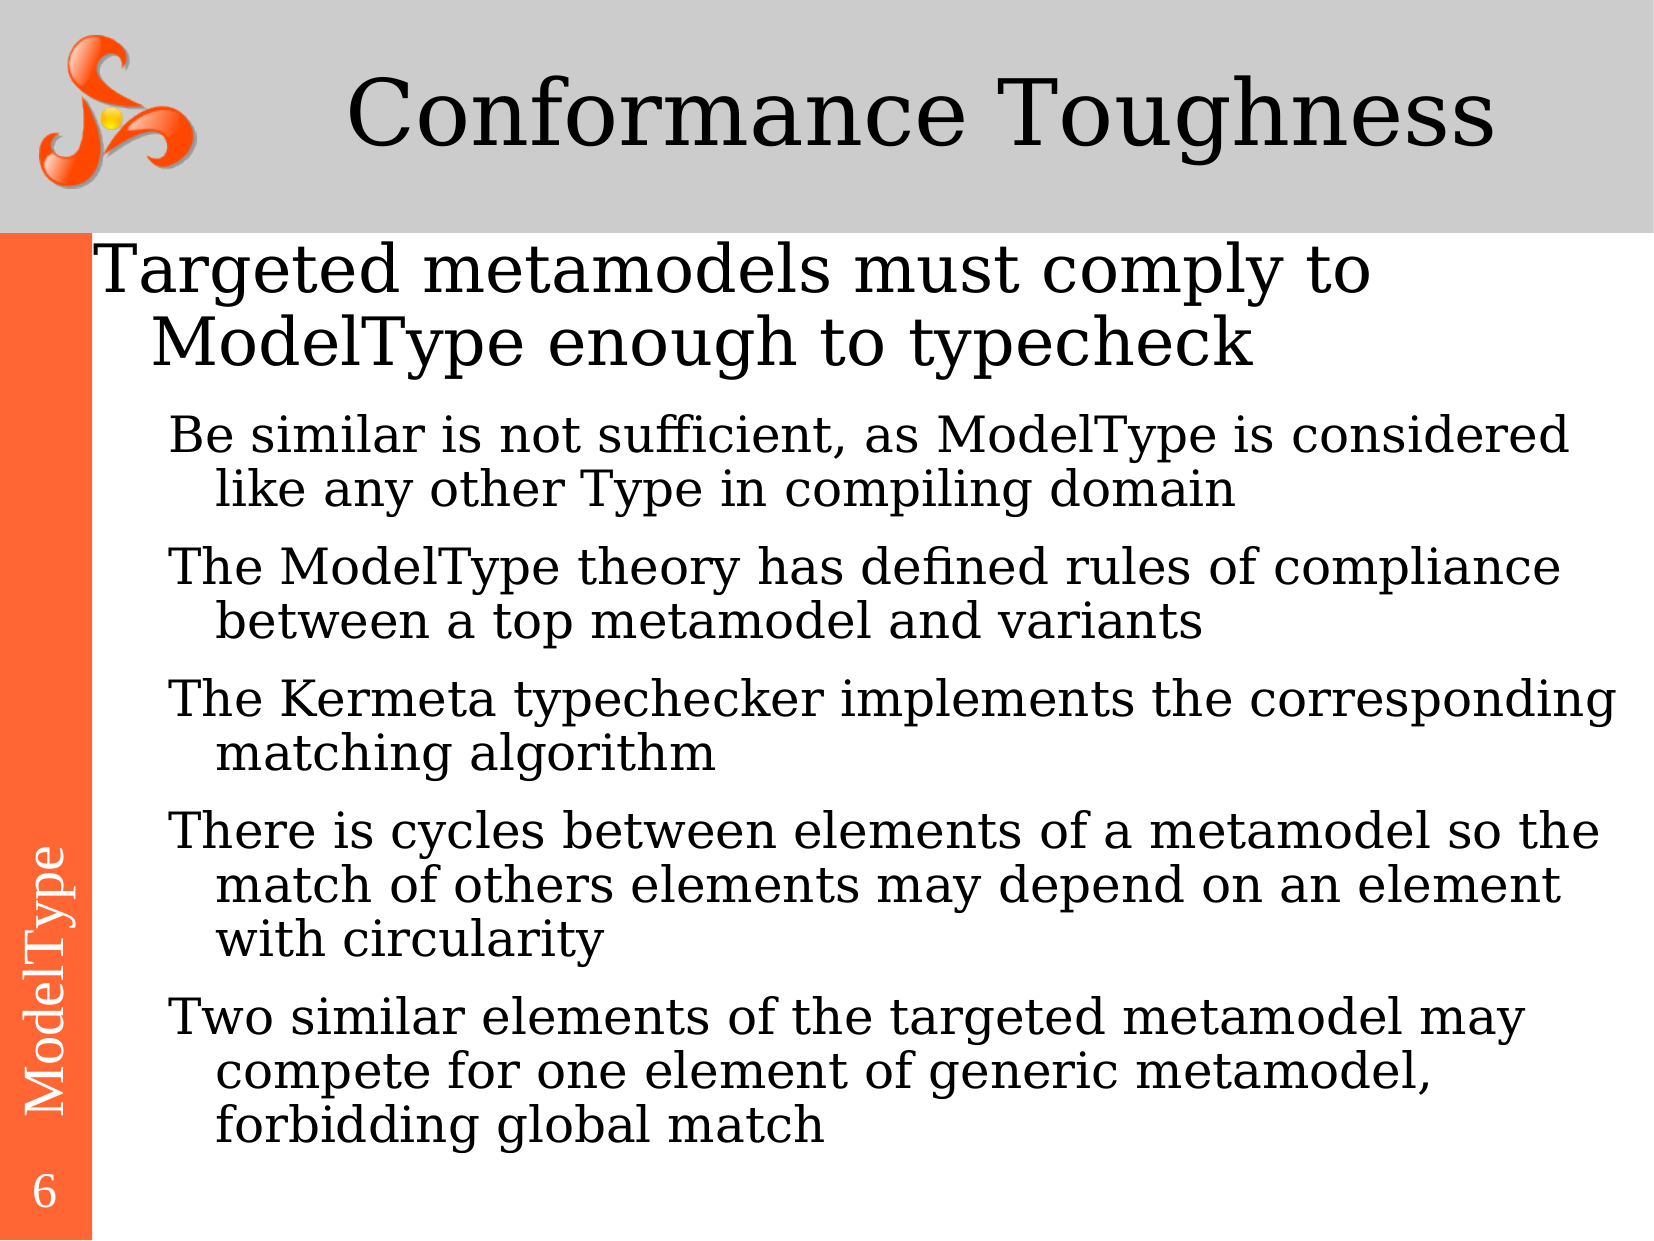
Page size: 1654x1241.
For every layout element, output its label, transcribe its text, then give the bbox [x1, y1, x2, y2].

title Conformance Toughness [226, 16, 1618, 215]
picture [39, 35, 197, 189]
list Targeted metamodels must comply to ModelType enough to typecheck Be similar is not sufficient, as ModelType is considered like any other Type in compiling domain The ModelType theory has defined rules of compliance between a top metamodel and variants The Kermeta typechecker implements the corresponding matching algorithm There is cycles between elements of a metamodel so the match of others elements may depend on an element with circularity Two similar elements of the targeted metamodel may compete for one element of generic metamodel, forbidding global match [93, 235, 1644, 1223]
text_box ModelType [12, 259, 76, 1118]
